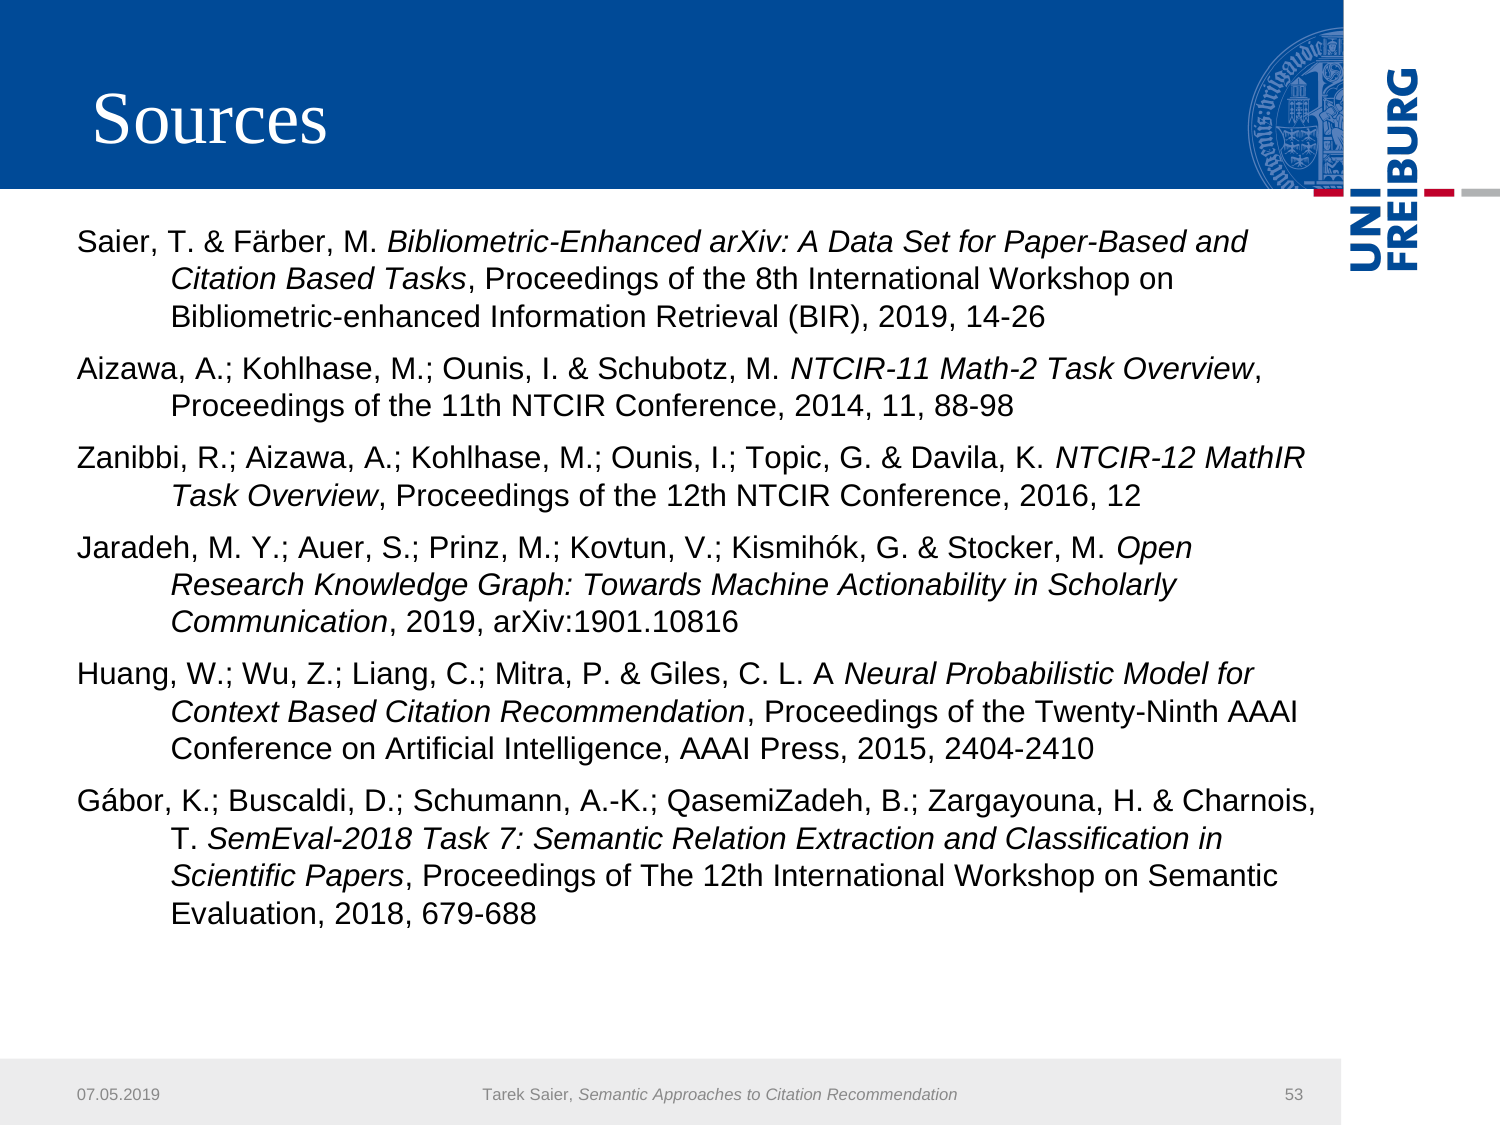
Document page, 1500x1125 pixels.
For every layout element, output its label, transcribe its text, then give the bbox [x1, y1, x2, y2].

list Saier, T. & Färber, M. Bibliometric-Enhanced arXiv: A Data Set for Paper-Based and Citation Based Tasks, Proceedings of the 8th International Workshop on Bibliometric-enhanced Information Retrieval (BIR), 2019, 14-26 Aizawa, A.; Kohlhase, M.; Ounis, I. & Schubotz, M. NTCIR-11 Math-2 Task Overview, Proceedings of the 11th NTCIR Conference, 2014, 11, 88-98 Zanibbi, R.; Aizawa, A.; Kohlhase, M.; Ounis, I.; Topic, G. & Davila, K. NTCIR-12 MathIR Task Overview, Proceedings of the 12th NTCIR Conference, 2016, 12 Jaradeh, M. Y.; Auer, S.; Prinz, M.; Kovtun, V.; Kismihók, G. & Stocker, M. Open Research Knowledge Graph: Towards Machine Actionability in Scholarly Communication, 2019, arXiv:1901.10816 Huang, W.; Wu, Z.; Liang, C.; Mitra, P. & Giles, C. L. A Neural Probabilistic Model for Context Based Citation Recommendation, Proceedings of the Twenty-Ninth AAAI Conference on Artificial Intelligence, AAAI Press, 2015, 2404-2410 Gábor, K.; Buscaldi, D.; Schumann, A.-K.; QasemiZadeh, B.; Zargayouna, H. & Charnois, T. SemEval-2018 Task 7: Semantic Relation Extraction and Classification in Scientific Papers, Proceedings of The 12th International Workshop on Semantic Evaluation, 2018, 679-688 [76, 221, 1329, 1010]
title Sources [76, 49, 1235, 178]
picture [0, 0, 1500, 271]
